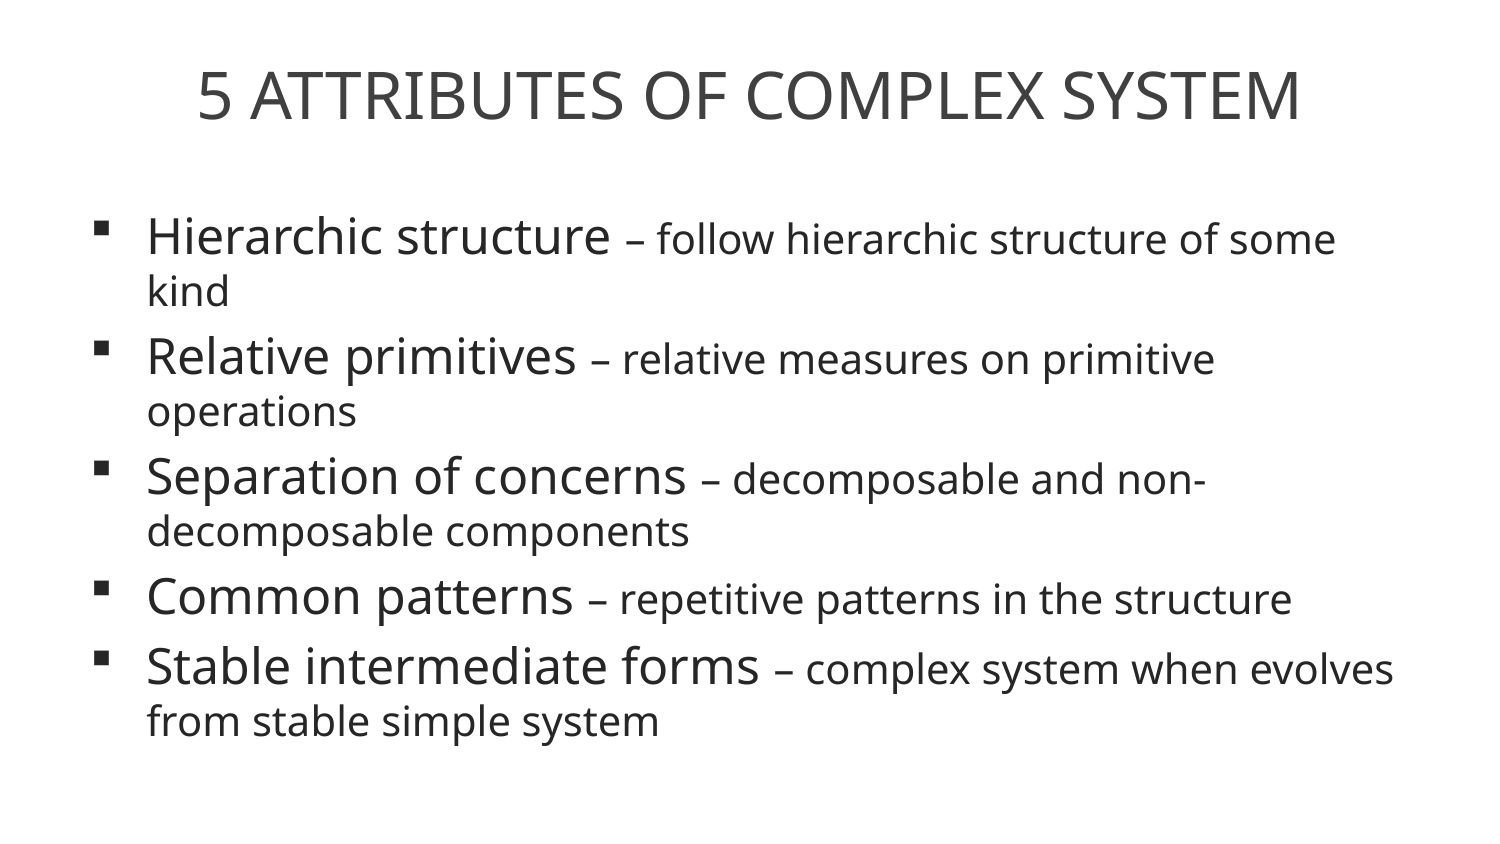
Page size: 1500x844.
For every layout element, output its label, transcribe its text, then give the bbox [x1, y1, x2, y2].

title 5 attributes of complex system [75, 23, 1425, 164]
list Hierarchic structure – follow hierarchic structure of some kind Relative primitives – relative measures on primitive operations Separation of concerns – decomposable and non-decomposable components Common patterns – repetitive patterns in the structure Stable intermediate forms – complex system when evolves from stable simple system [75, 196, 1425, 791]
